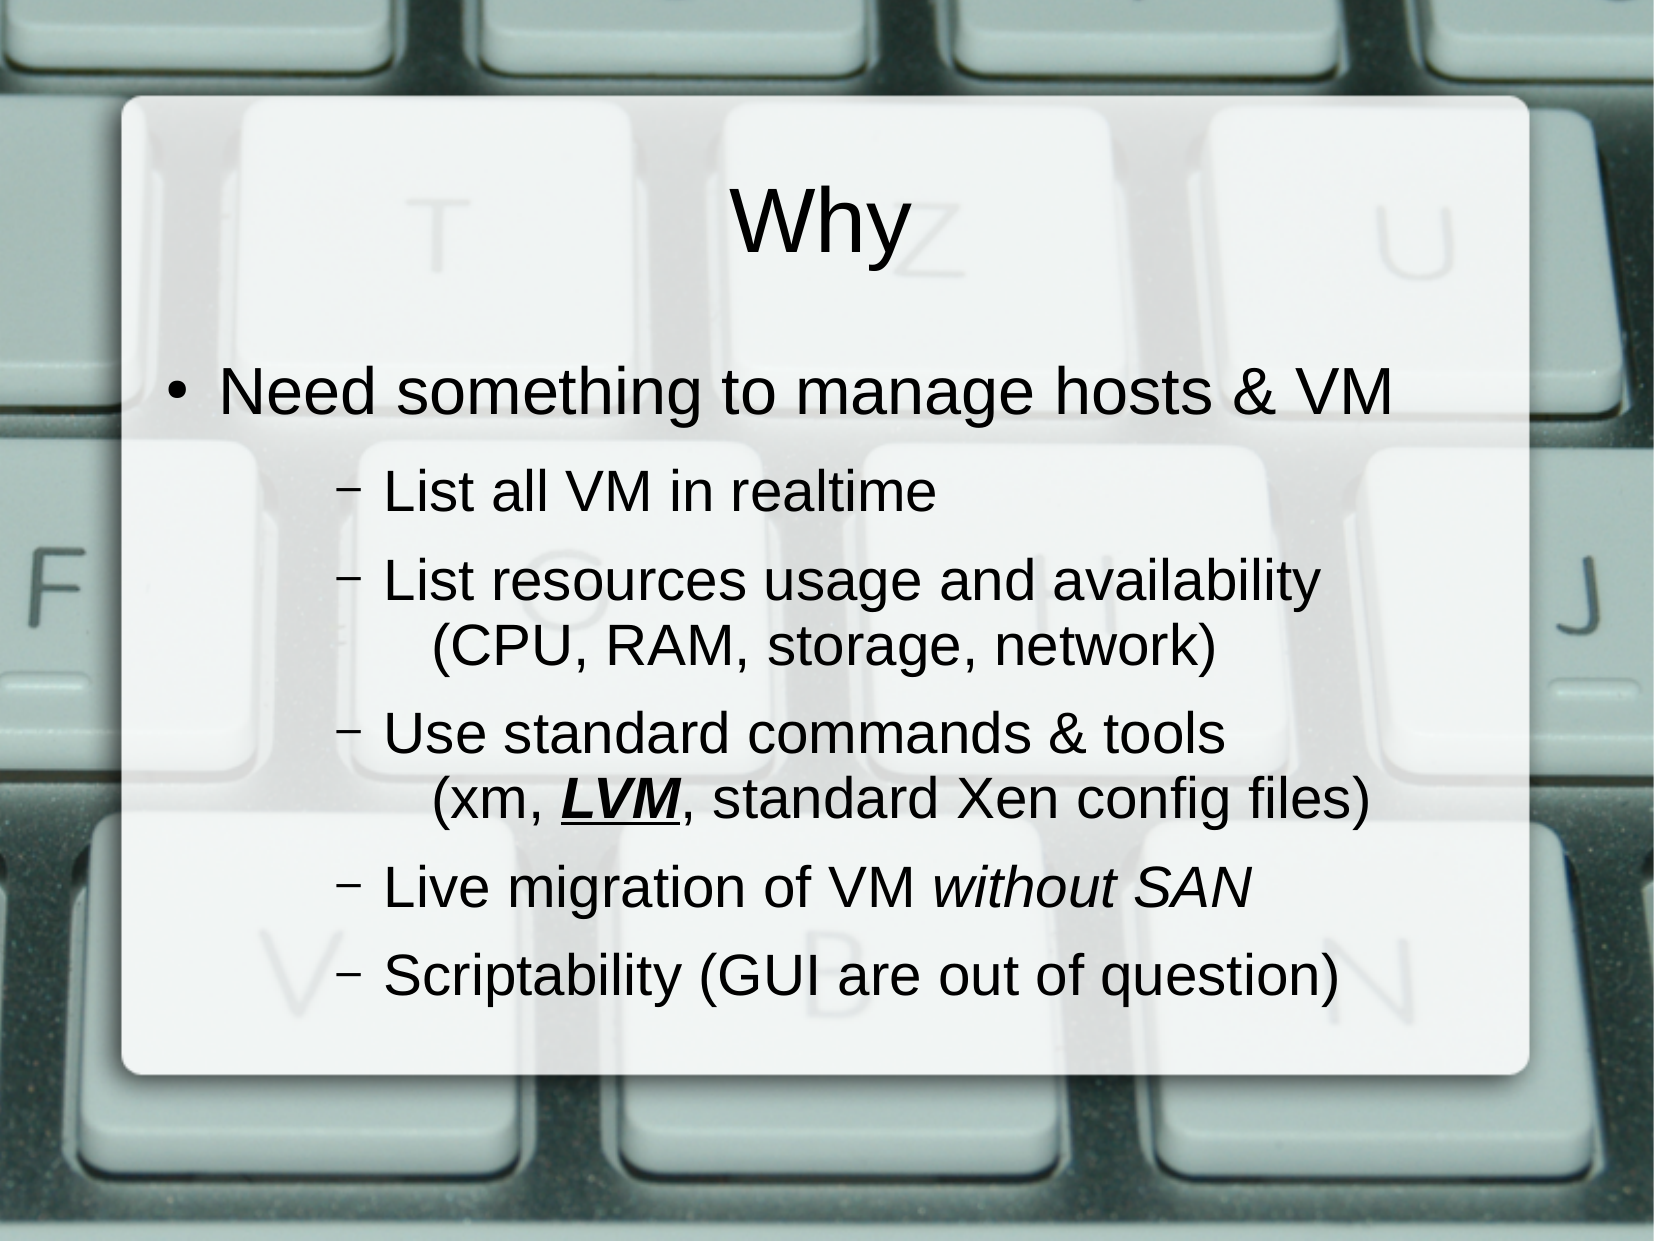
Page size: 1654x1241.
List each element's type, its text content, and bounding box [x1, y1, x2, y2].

picture [0, 0, 1654, 1241]
list Need something to manage hosts & VM List all VM in realtime List resources usage and availability (CPU, RAM, storage, network) Use standard commands & tools (xm, LVM, standard Xen config files) Live migration of VM without SAN Scriptability (GUI are out of question) [147, 354, 1506, 1159]
title Why [135, 125, 1506, 318]
